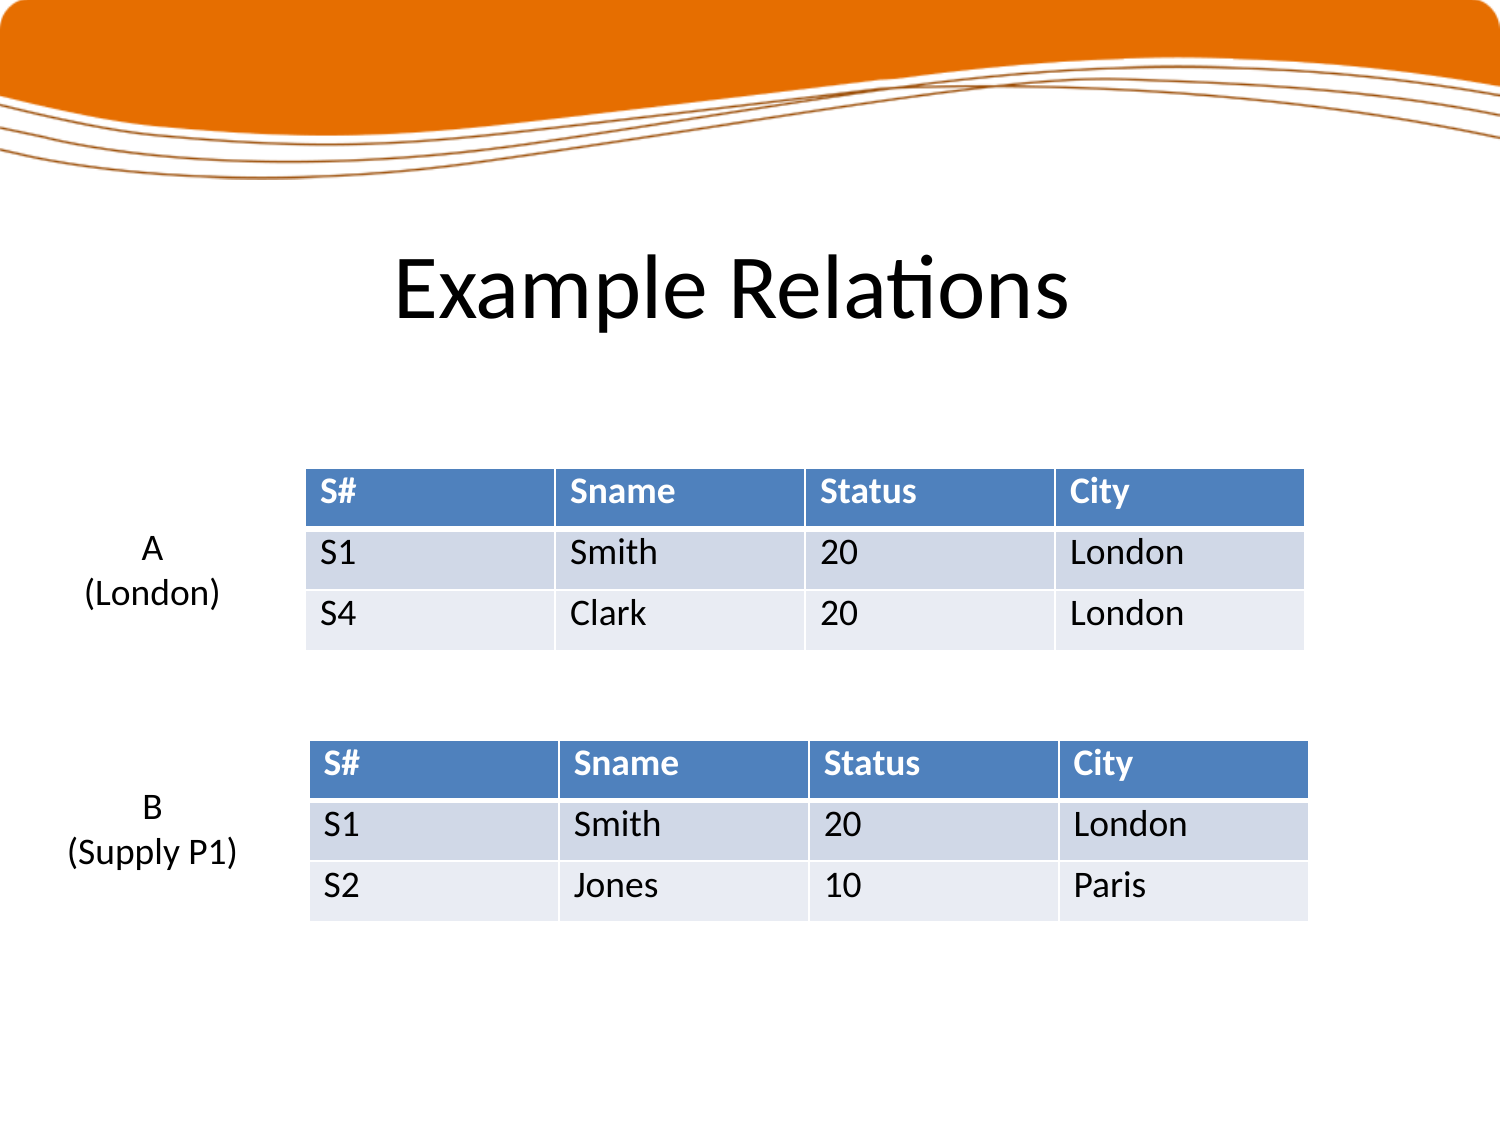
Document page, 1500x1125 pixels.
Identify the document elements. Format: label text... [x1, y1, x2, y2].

picture [0, 0, 1500, 180]
table_header Status [806, 469, 1054, 526]
table_cell London [1056, 591, 1304, 650]
table_cell 20 [810, 803, 1058, 860]
table_cell Paris [1060, 862, 1308, 921]
text_box A (London) [52, 515, 253, 621]
table_cell S4 [306, 591, 554, 650]
text_box B (Supply P1) [22, 775, 283, 880]
table_header Sname [556, 469, 804, 526]
table_header City [1056, 469, 1304, 526]
text_box Example Relations [159, 219, 1305, 345]
table_cell 10 [810, 862, 1058, 921]
table_cell London [1060, 803, 1308, 860]
table_cell Clark [556, 591, 804, 650]
table_header S# [310, 741, 558, 798]
table_cell Jones [560, 862, 808, 921]
table_cell S1 [310, 803, 558, 860]
table_header S# [306, 469, 554, 526]
table_cell S1 [306, 532, 554, 589]
table_cell Smith [556, 532, 804, 589]
table_header City [1060, 741, 1308, 798]
table_cell 20 [806, 532, 1054, 589]
table_cell 20 [806, 591, 1054, 650]
table_cell S2 [310, 862, 558, 921]
table_header Status [810, 741, 1058, 798]
table_cell Smith [560, 803, 808, 860]
table_cell London [1056, 532, 1304, 589]
table_header Sname [560, 741, 808, 798]
